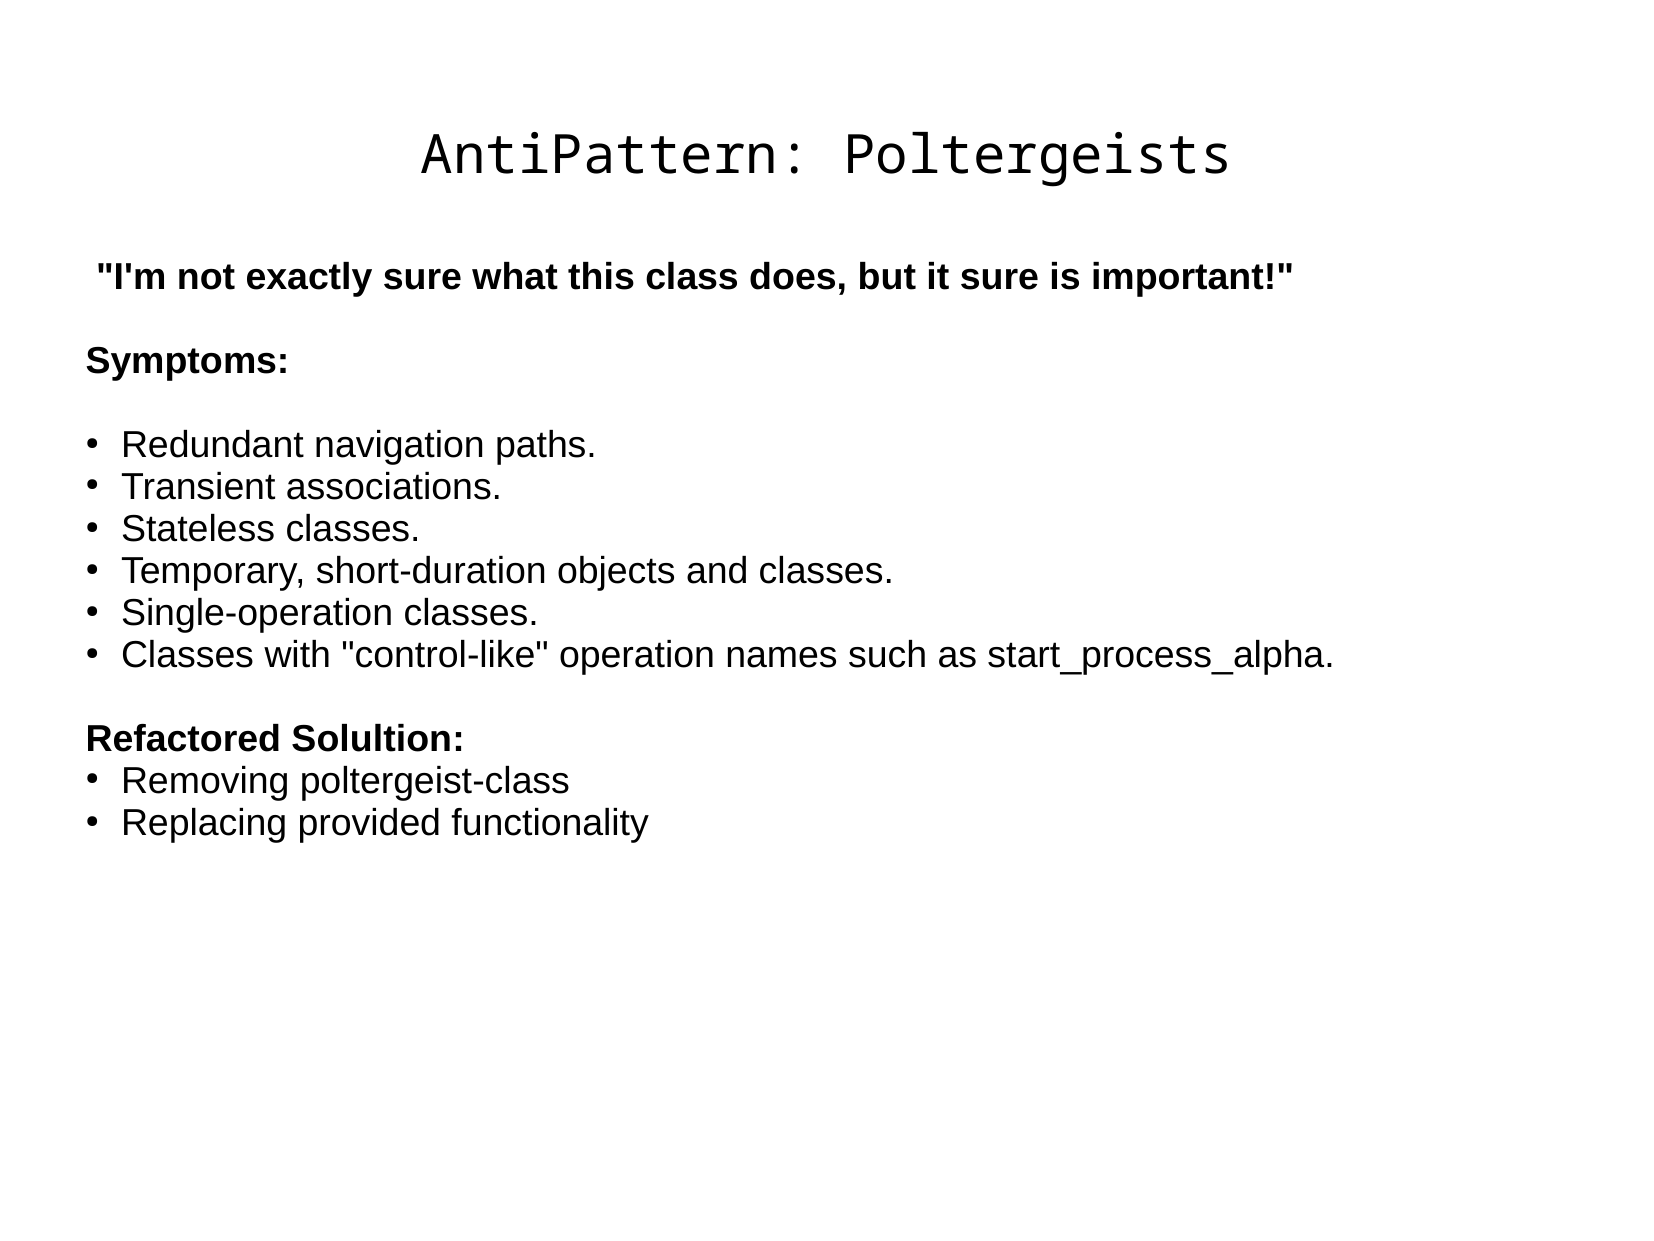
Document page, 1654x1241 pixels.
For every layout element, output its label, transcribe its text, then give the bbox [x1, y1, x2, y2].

title AntiPattern: Poltergeists [82, 49, 1571, 257]
text_box "I'm not exactly sure what this class does, but it sure is important!" Symptoms: Redundant navigation paths. Transient associations. Stateless classes. Temporary, short-duration objects and classes. Single-operation classes. Classes with "control-like" operation names such as start_process_alpha. Refactored Solultion: Removing poltergeist-class Replacing provided functionality [70, 248, 1489, 851]
